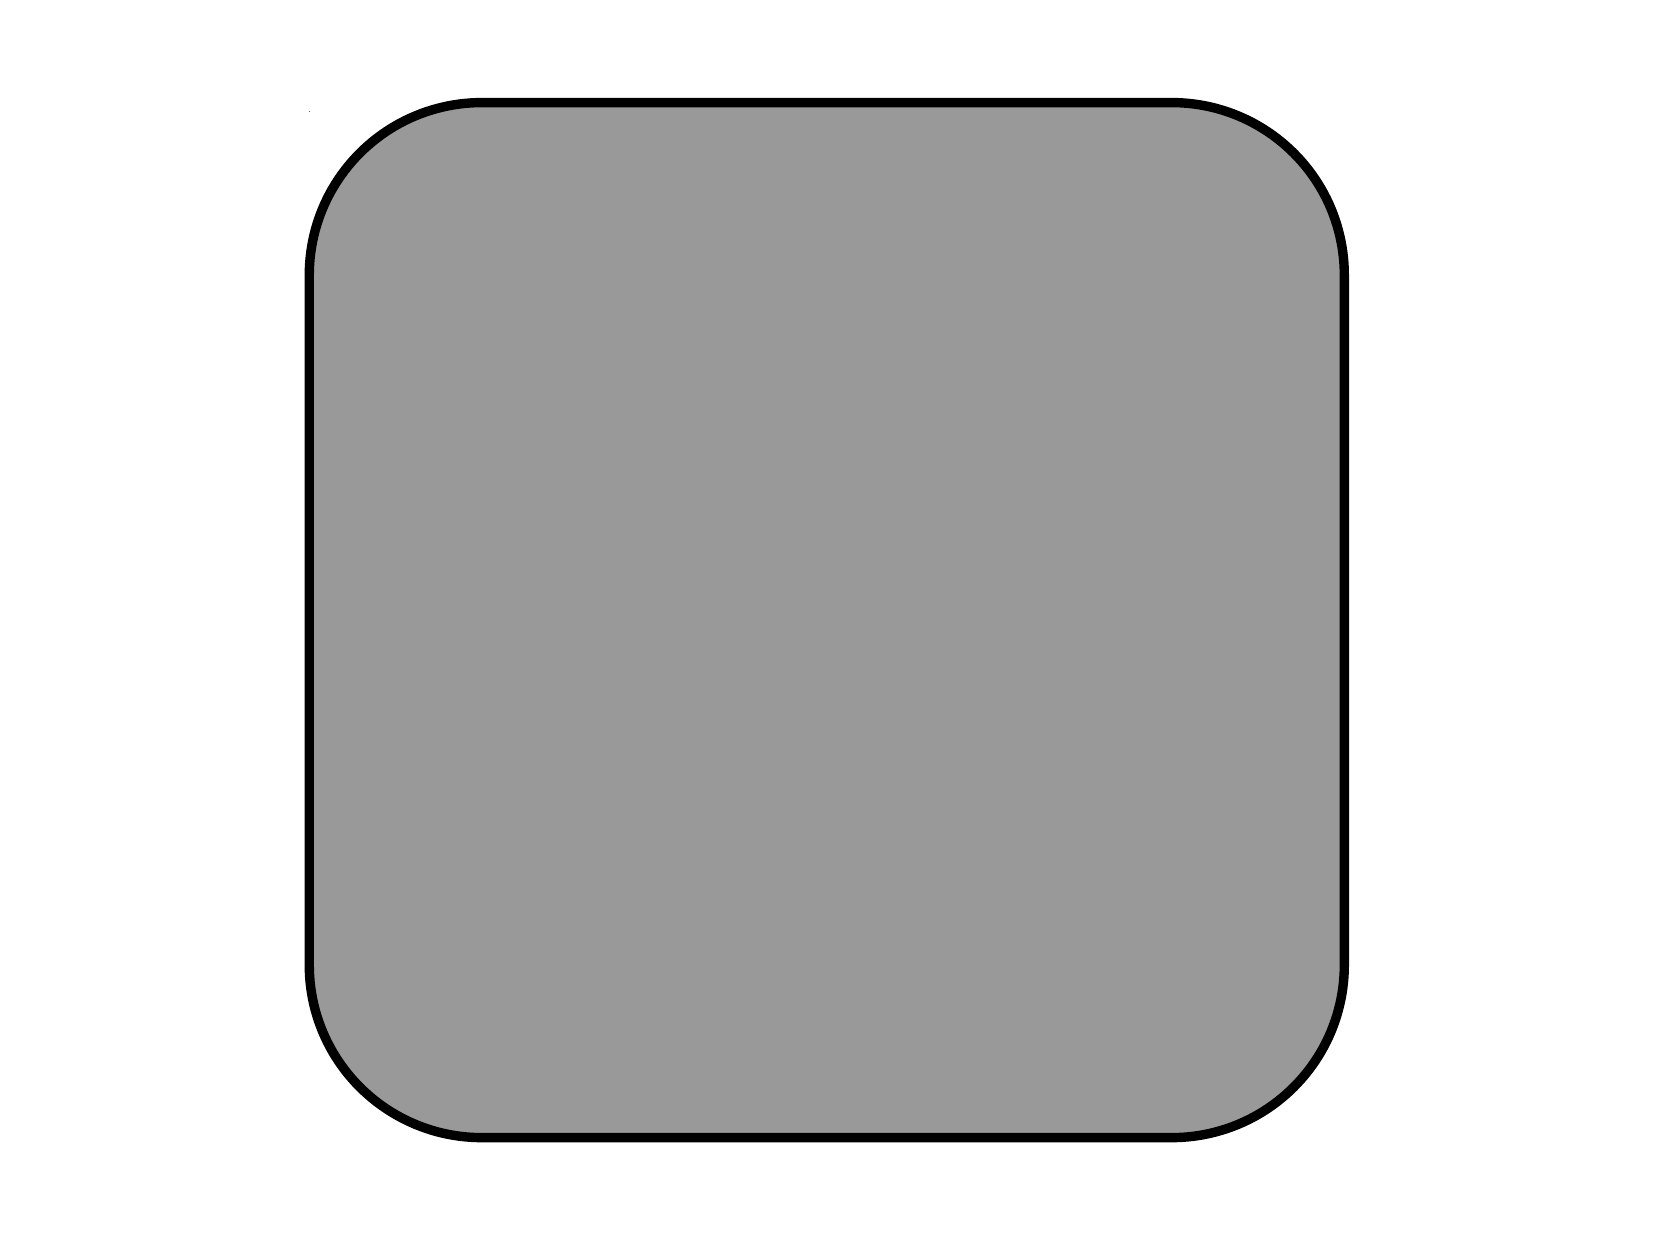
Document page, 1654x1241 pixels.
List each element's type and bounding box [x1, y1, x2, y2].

text_box [309, 102, 1345, 1138]
